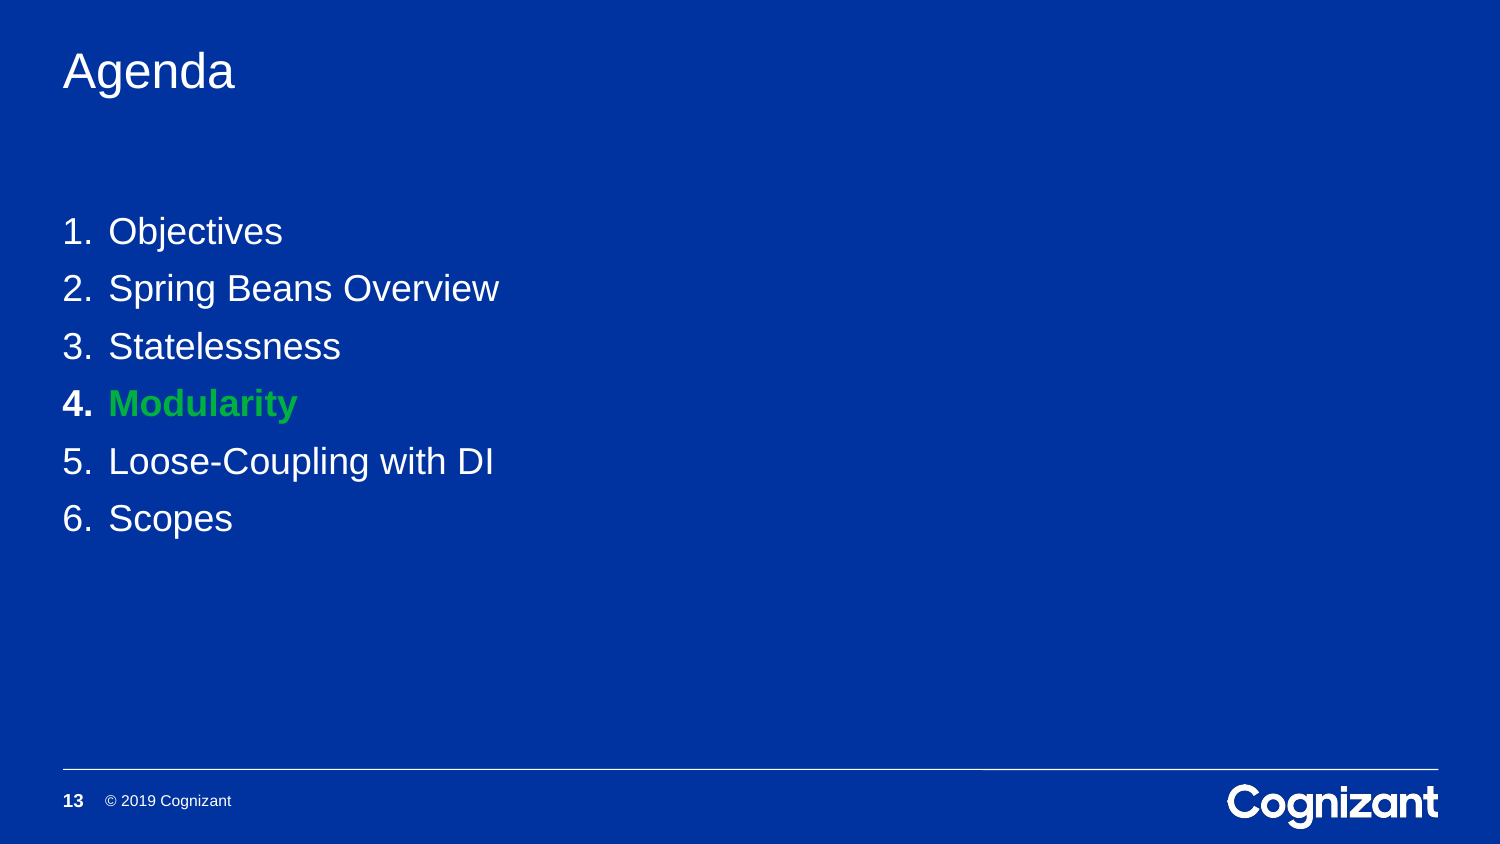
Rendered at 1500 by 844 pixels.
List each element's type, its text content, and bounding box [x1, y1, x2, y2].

text_box Objectives Spring Beans Overview Statelessness Modularity Loose-Coupling with DI Scopes [61, 206, 1438, 751]
text_box © 2019 Cognizant [104, 787, 855, 813]
text_box <number> [63, 787, 101, 813]
text_box Agenda [62, 44, 1439, 175]
text_box Agenda [73, 58, 85, 74]
picture [1227, 784, 1438, 829]
